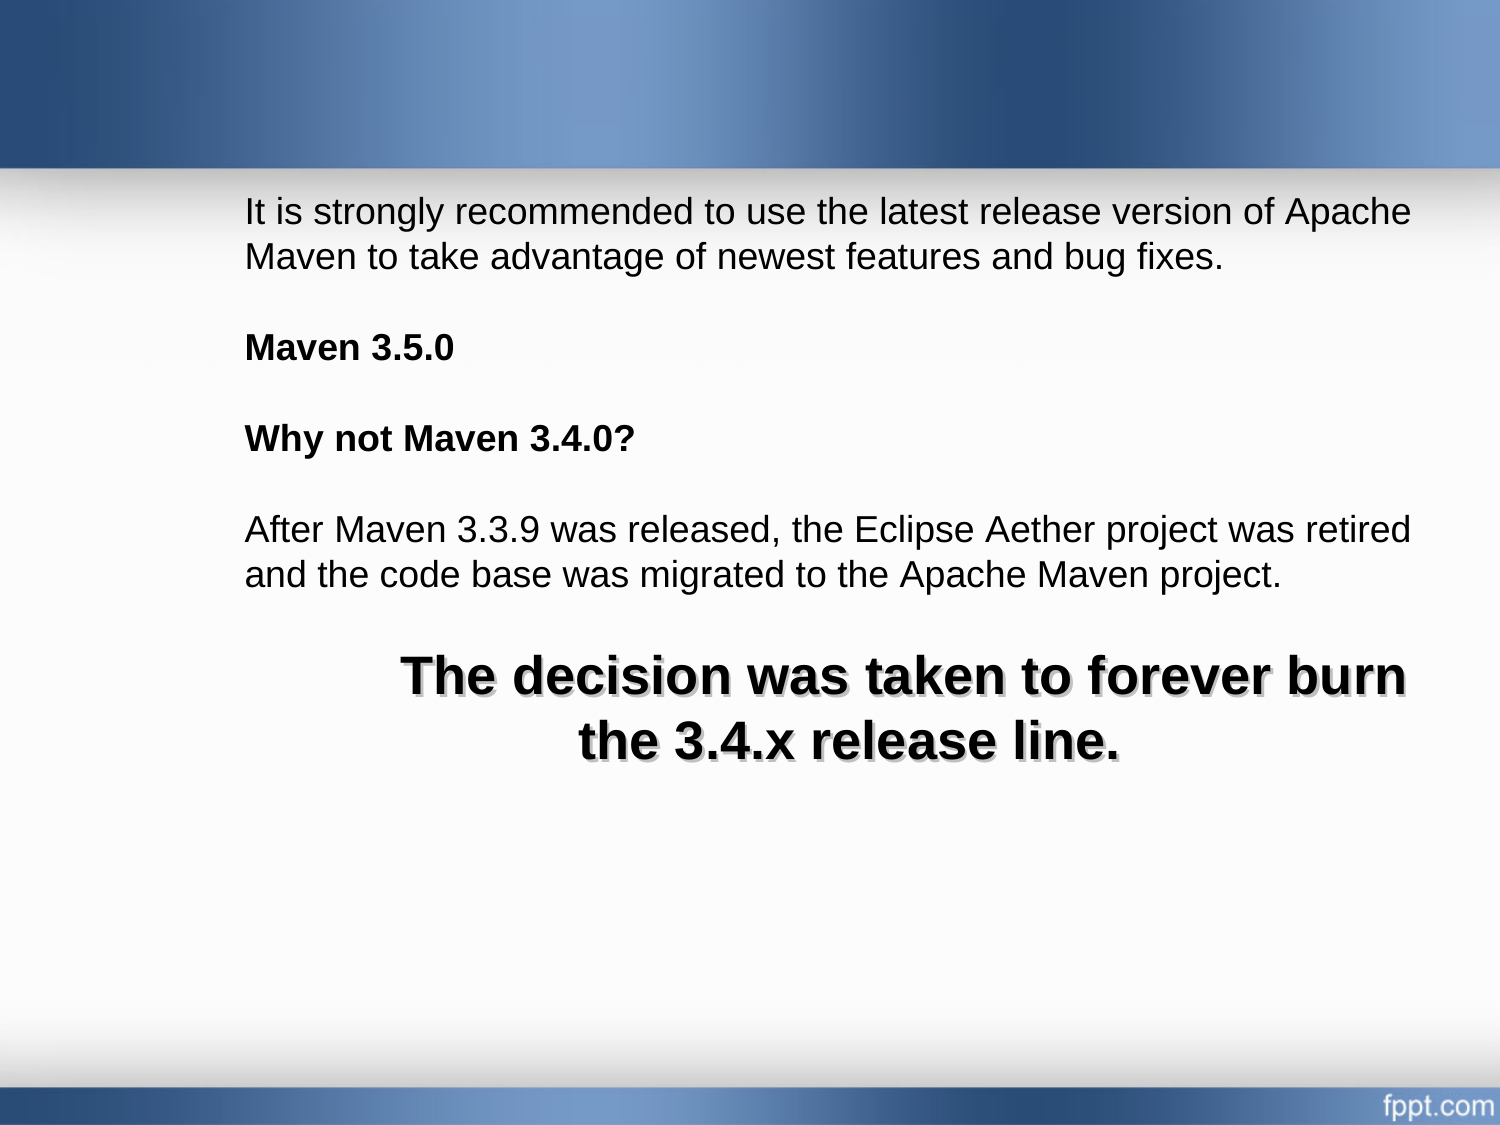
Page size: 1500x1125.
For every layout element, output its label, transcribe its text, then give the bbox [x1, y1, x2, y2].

picture [0, 0, 1500, 1125]
text_box It is strongly recommended to use the latest release version of Apache Maven to take advantage of newest features and bug fixes. Maven 3.5.0 Why not Maven 3.4.0? After Maven 3.3.9 was released, the Eclipse Aether project was retired and the code base was migrated to the Apache Maven project. The decision was taken to forever burn the 3.4.x release line. [229, 179, 1471, 1125]
